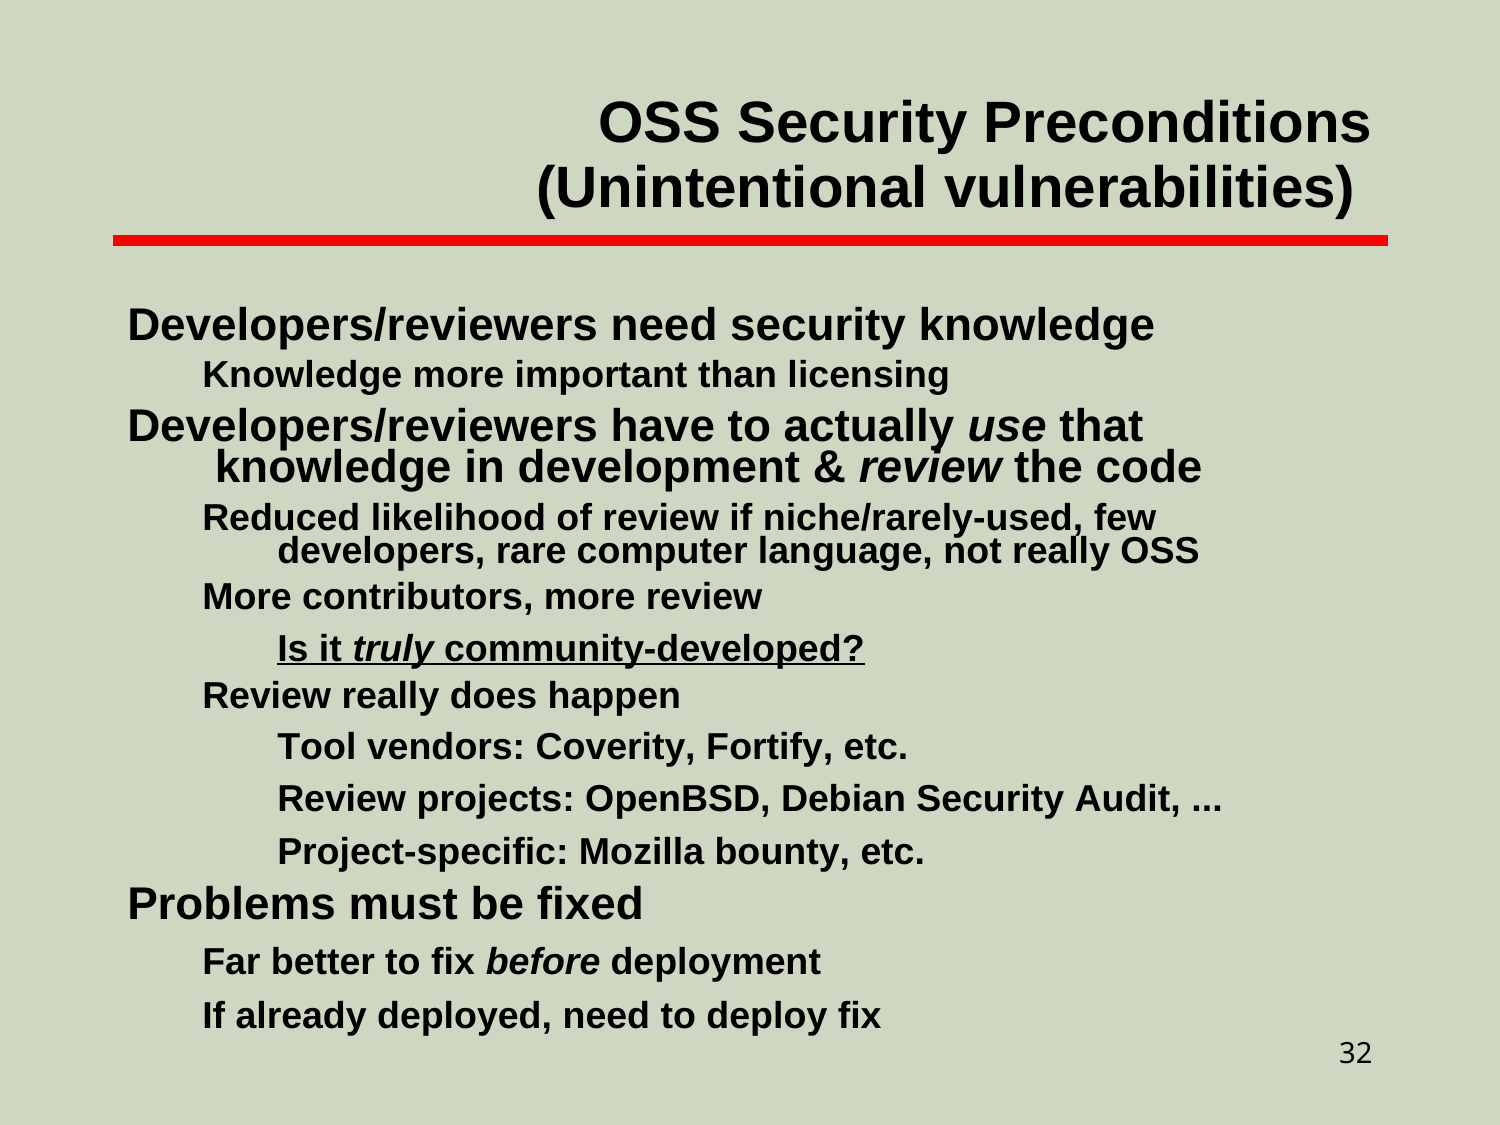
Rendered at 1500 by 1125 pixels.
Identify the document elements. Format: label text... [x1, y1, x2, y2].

list Developers/reviewers need security knowledge Knowledge more important than licensing Developers/reviewers have to actually use that knowledge in development & review the code Reduced likelihood of review if niche/rarely-used, few developers, rare computer language, not really OSS More contributors, more review Is it truly community-developed? Review really does happen Tool vendors: Coverity, Fortify, etc. Review projects: OpenBSD, Debian Security Audit, ... Project-specific: Mozilla bounty, etc. Problems must be fixed Far better to fix before deployment If already deployed, need to deploy fix [112, 299, 1388, 1055]
title OSS Security Preconditions (Unintentional vulnerabilities) [337, 81, 1388, 228]
